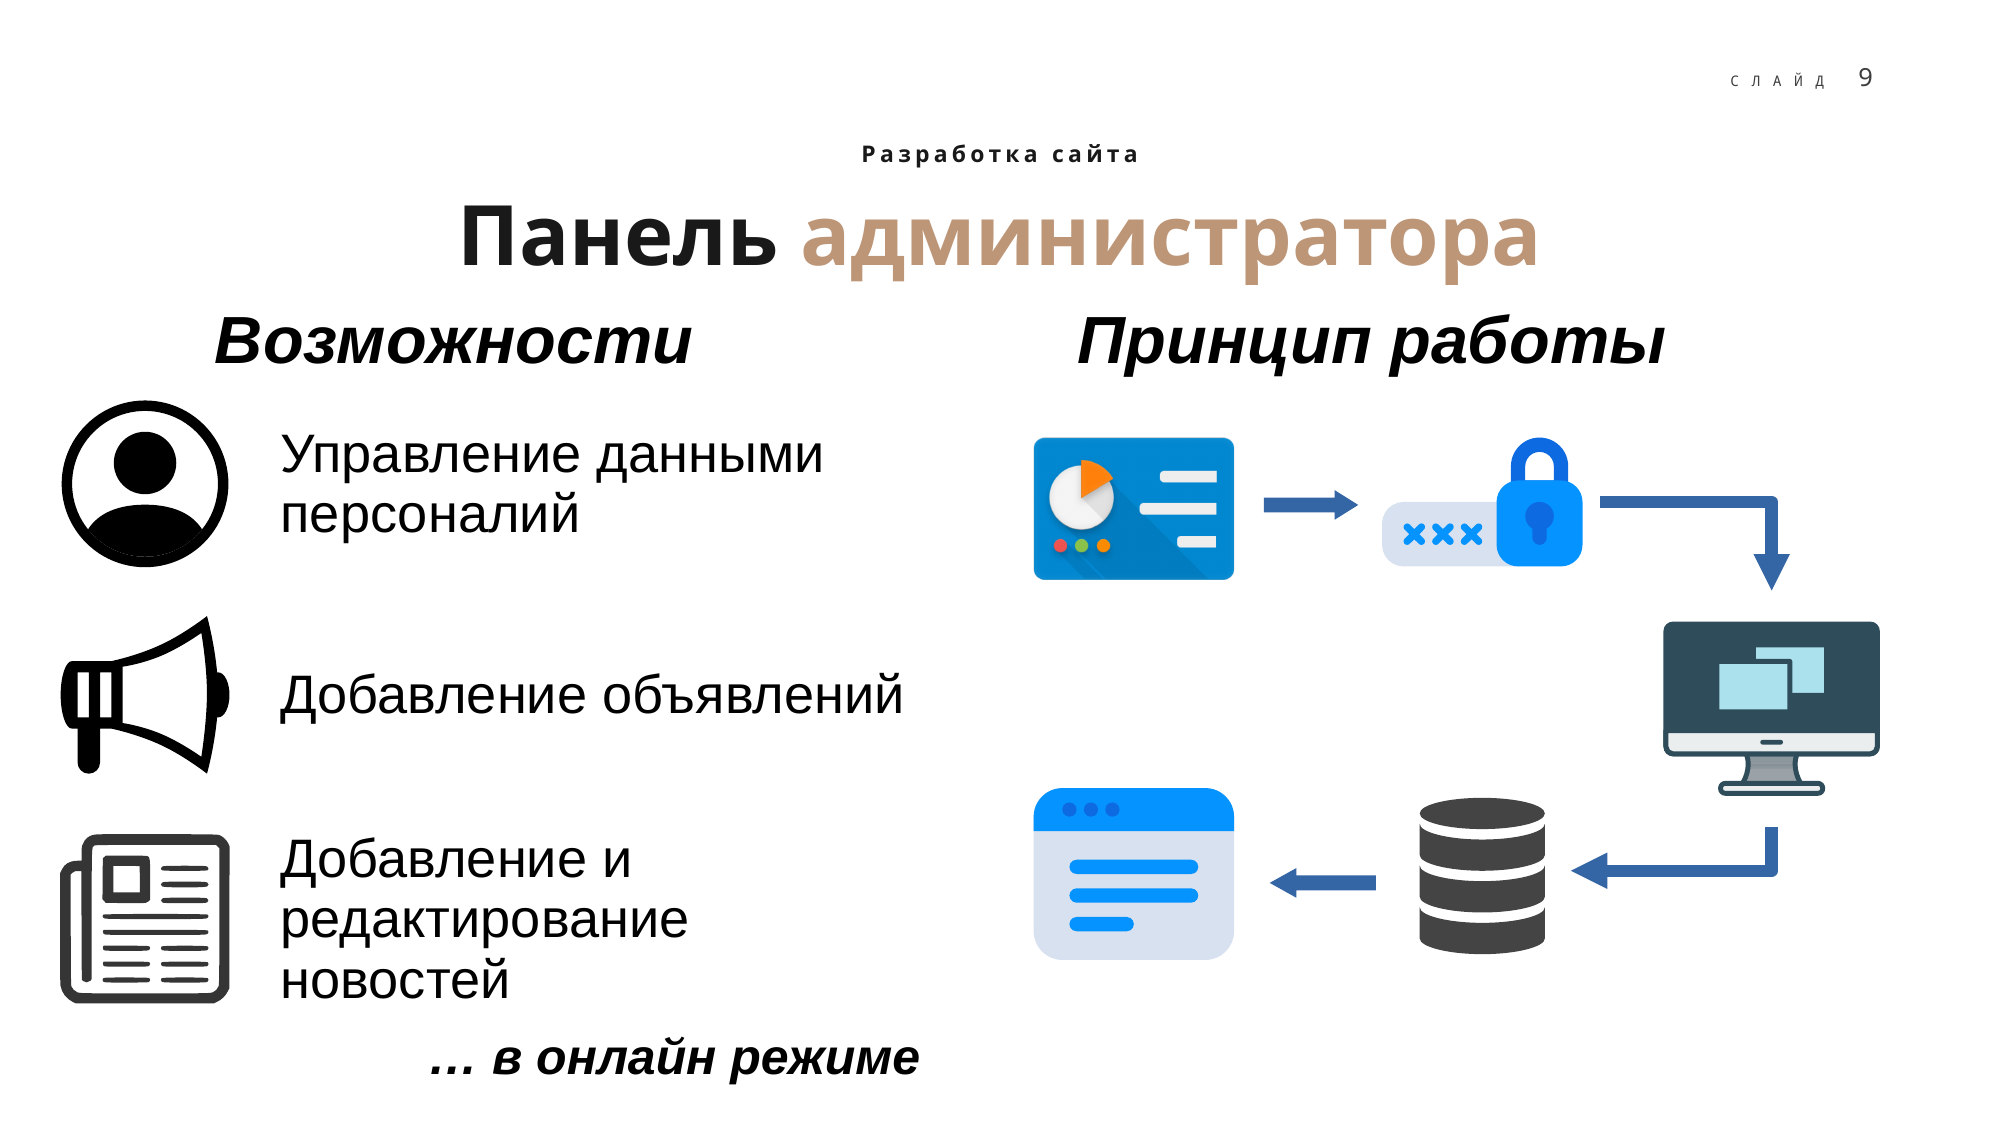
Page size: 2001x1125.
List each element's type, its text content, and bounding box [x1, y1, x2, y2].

picture [60, 610, 230, 780]
picture [56, 395, 234, 573]
text_box Добавление и редактирование новостей [265, 820, 921, 1018]
picture [1015, 755, 1252, 993]
picture [59, 833, 231, 1005]
text_box [1269, 868, 1376, 898]
picture [1364, 383, 1601, 621]
text_box Принцип работы [1062, 295, 1743, 385]
text_box [1263, 490, 1359, 520]
text_box Управление данными персоналий [265, 415, 841, 552]
text_box Панель администратора [243, 174, 1757, 290]
text_box Возможности [200, 295, 709, 385]
text_box Добавление объявлений [265, 657, 921, 733]
text_box Разработка сайта [687, 131, 1313, 175]
picture [1030, 409, 1238, 617]
text_box … в онлайн режиме [413, 1021, 936, 1093]
picture [1393, 782, 1571, 960]
picture [1653, 590, 1890, 827]
